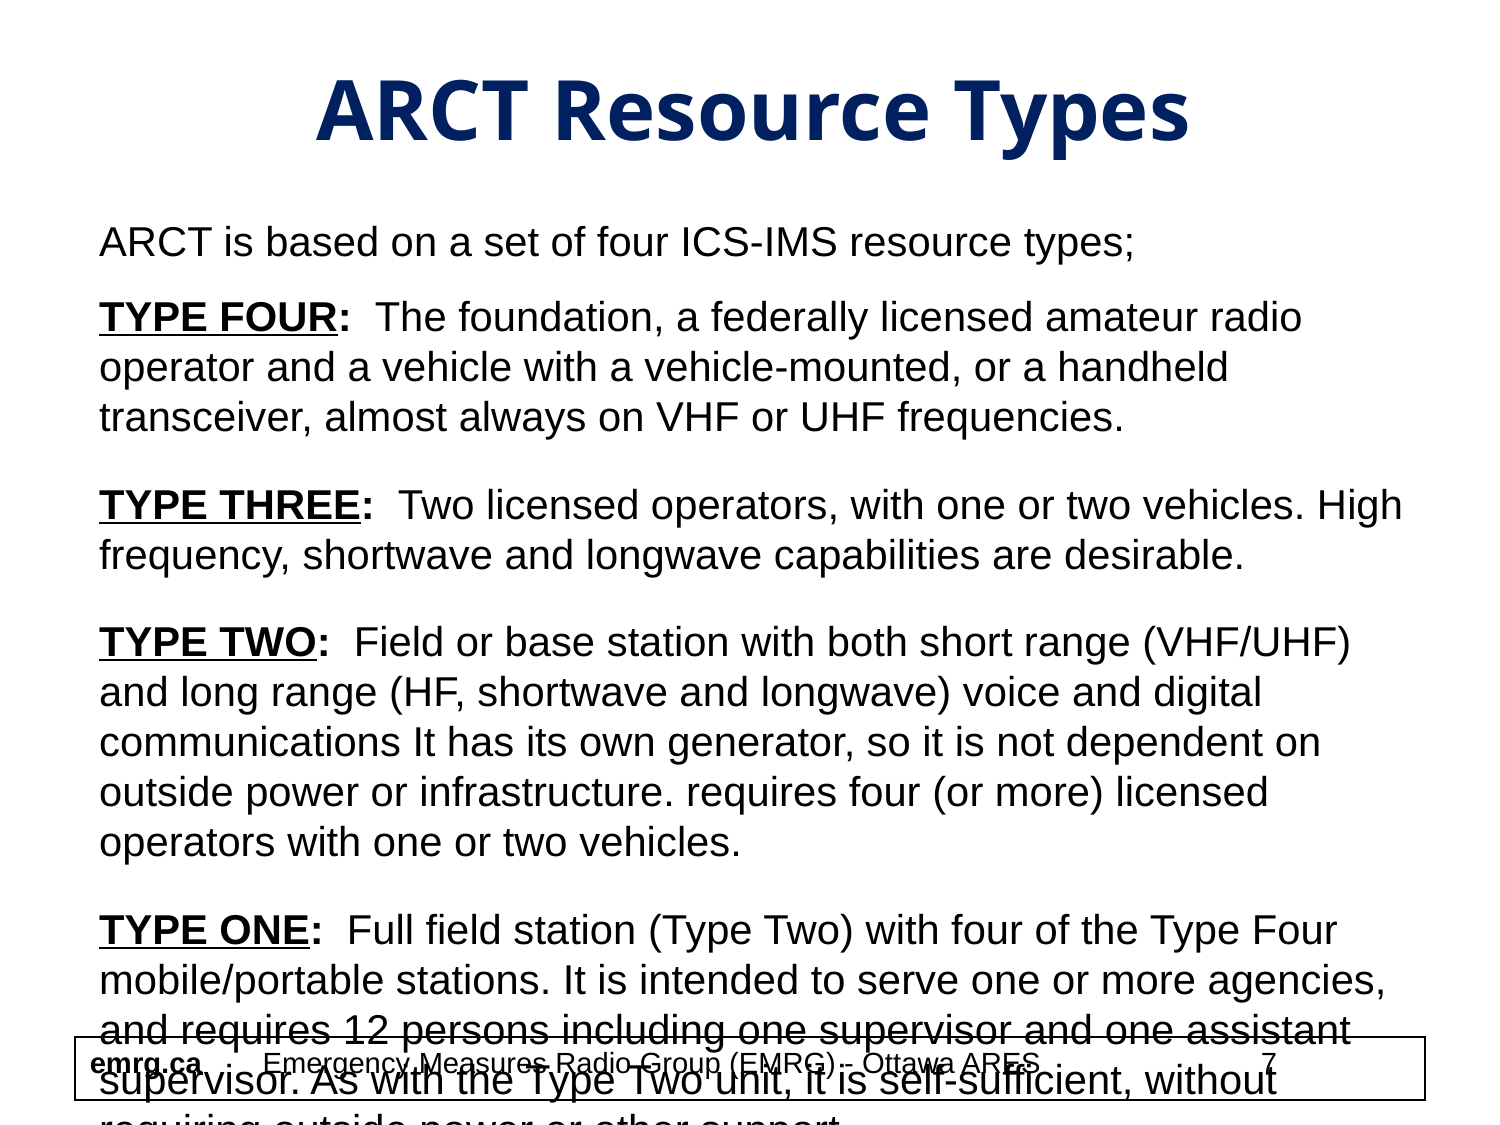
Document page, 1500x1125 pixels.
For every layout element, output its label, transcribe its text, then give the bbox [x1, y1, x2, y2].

text_box ARCT is based on a set of four ICS-IMS resource types; TYPE FOUR: The foundation, a federally licensed amateur radio operator and a vehicle with a vehicle-mounted, or a handheld transceiver, almost always on VHF or UHF frequencies. TYPE THREE: Two licensed operators, with one or two vehicles. High frequency, shortwave and longwave capabilities are desirable. TYPE TWO: Field or base station with both short range (VHF/UHF) and long range (HF, shortwave and longwave) voice and digital communications It has its own generator, so it is not dependent on outside power or infrastructure. requires four (or more) licensed operators with one or two vehicles. TYPE ONE: Full field station (Type Two) with four of the Type Four mobile/portable stations. It is intended to serve one or more agencies, and requires 12 persons including one supervisor and one assistant supervisor. As with the Type Two unit, it is self-sufficient, without requiring outside power or other support. [74, 207, 1425, 1038]
slide_number <number> [1246, 1038, 1425, 1103]
footer Emergency Measures Radio Group (EMRG) - Ottawa ARES [247, 1038, 1238, 1103]
text_box ARCT Resource Types [56, 49, 1452, 208]
